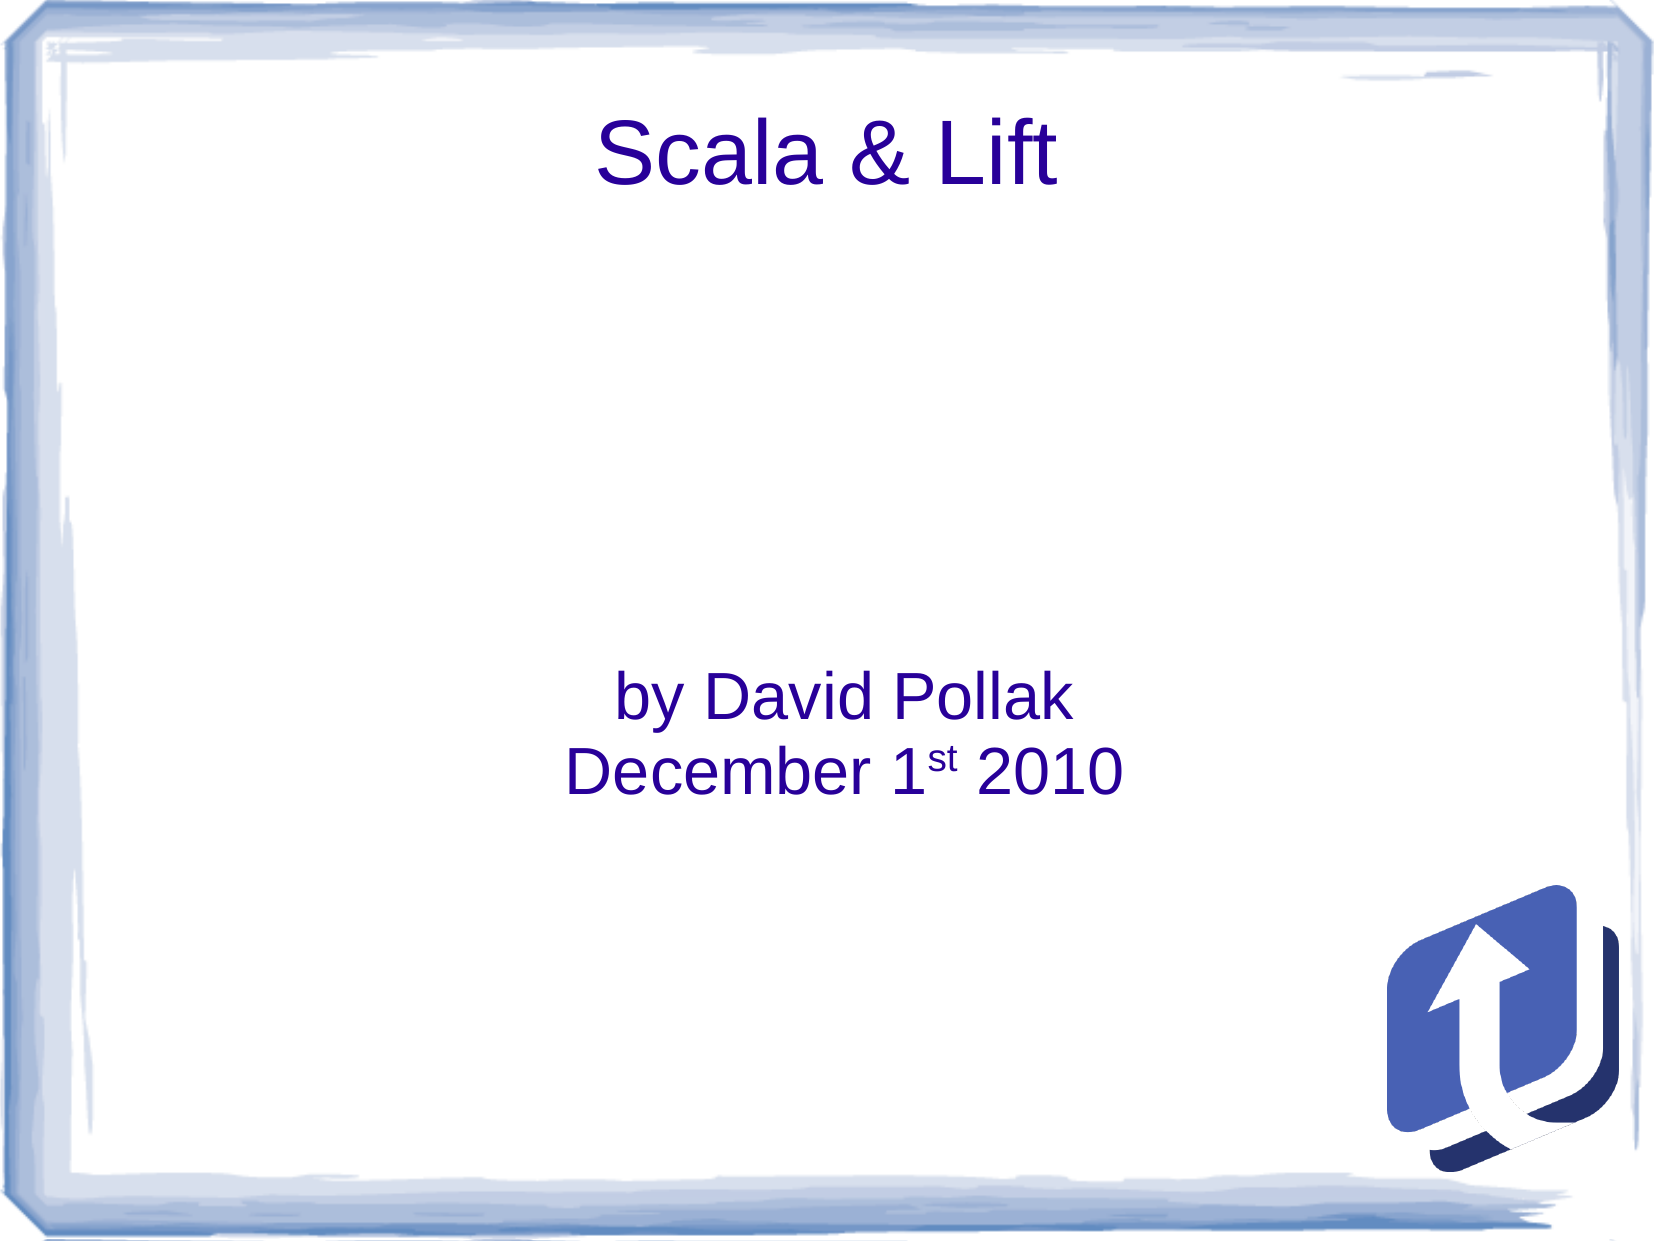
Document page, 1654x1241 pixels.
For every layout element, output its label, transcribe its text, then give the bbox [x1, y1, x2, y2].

picture [0, 0, 1654, 1241]
subtitle by David Pollak December 1st 2010 [118, 332, 1571, 1136]
title Scala & Lift [82, 49, 1571, 257]
